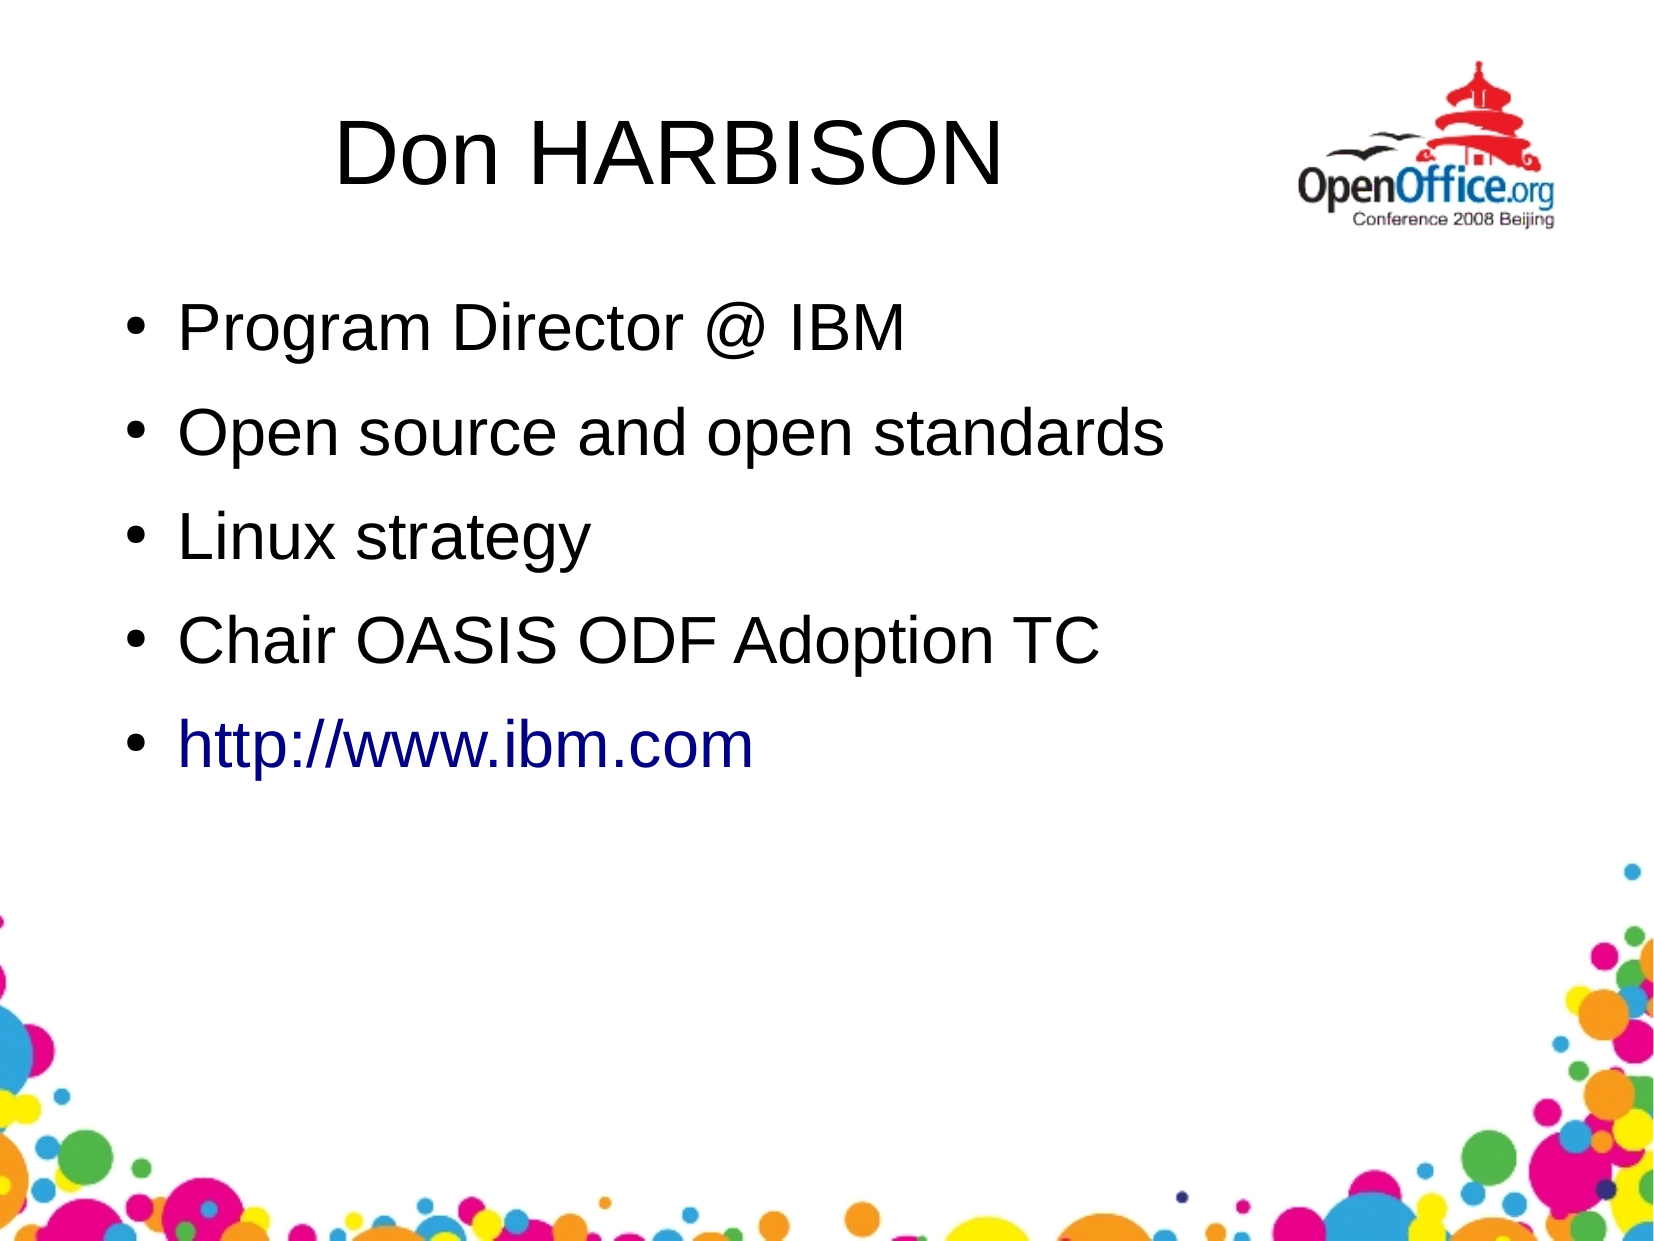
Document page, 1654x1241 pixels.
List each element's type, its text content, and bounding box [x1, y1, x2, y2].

picture [1285, 51, 1569, 250]
list Program Director @ IBM Open source and open standards Linux strategy Chair OASIS ODF Adoption TC http://www.ibm.com [88, 290, 1577, 1109]
title Don HARBISON [82, 49, 1258, 257]
picture [0, 810, 1654, 1241]
